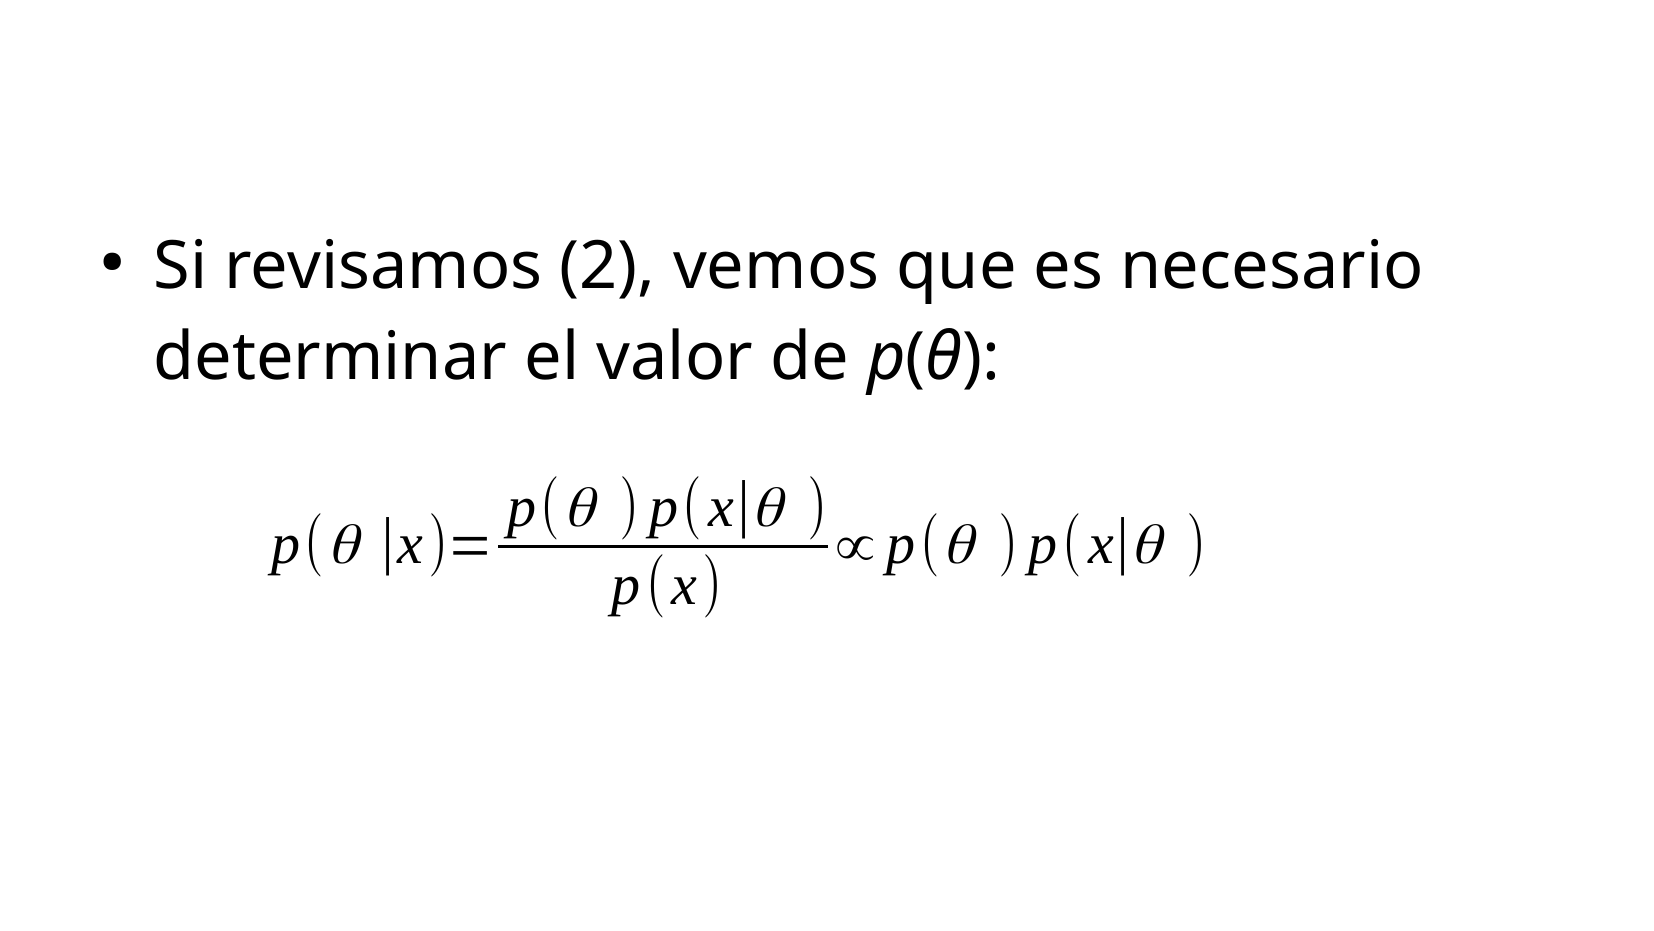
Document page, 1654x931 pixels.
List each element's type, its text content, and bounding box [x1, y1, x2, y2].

list Si revisamos (2), vemos que es necesario determinar el valor de p(θ): [82, 217, 1571, 758]
chart [258, 472, 1212, 621]
